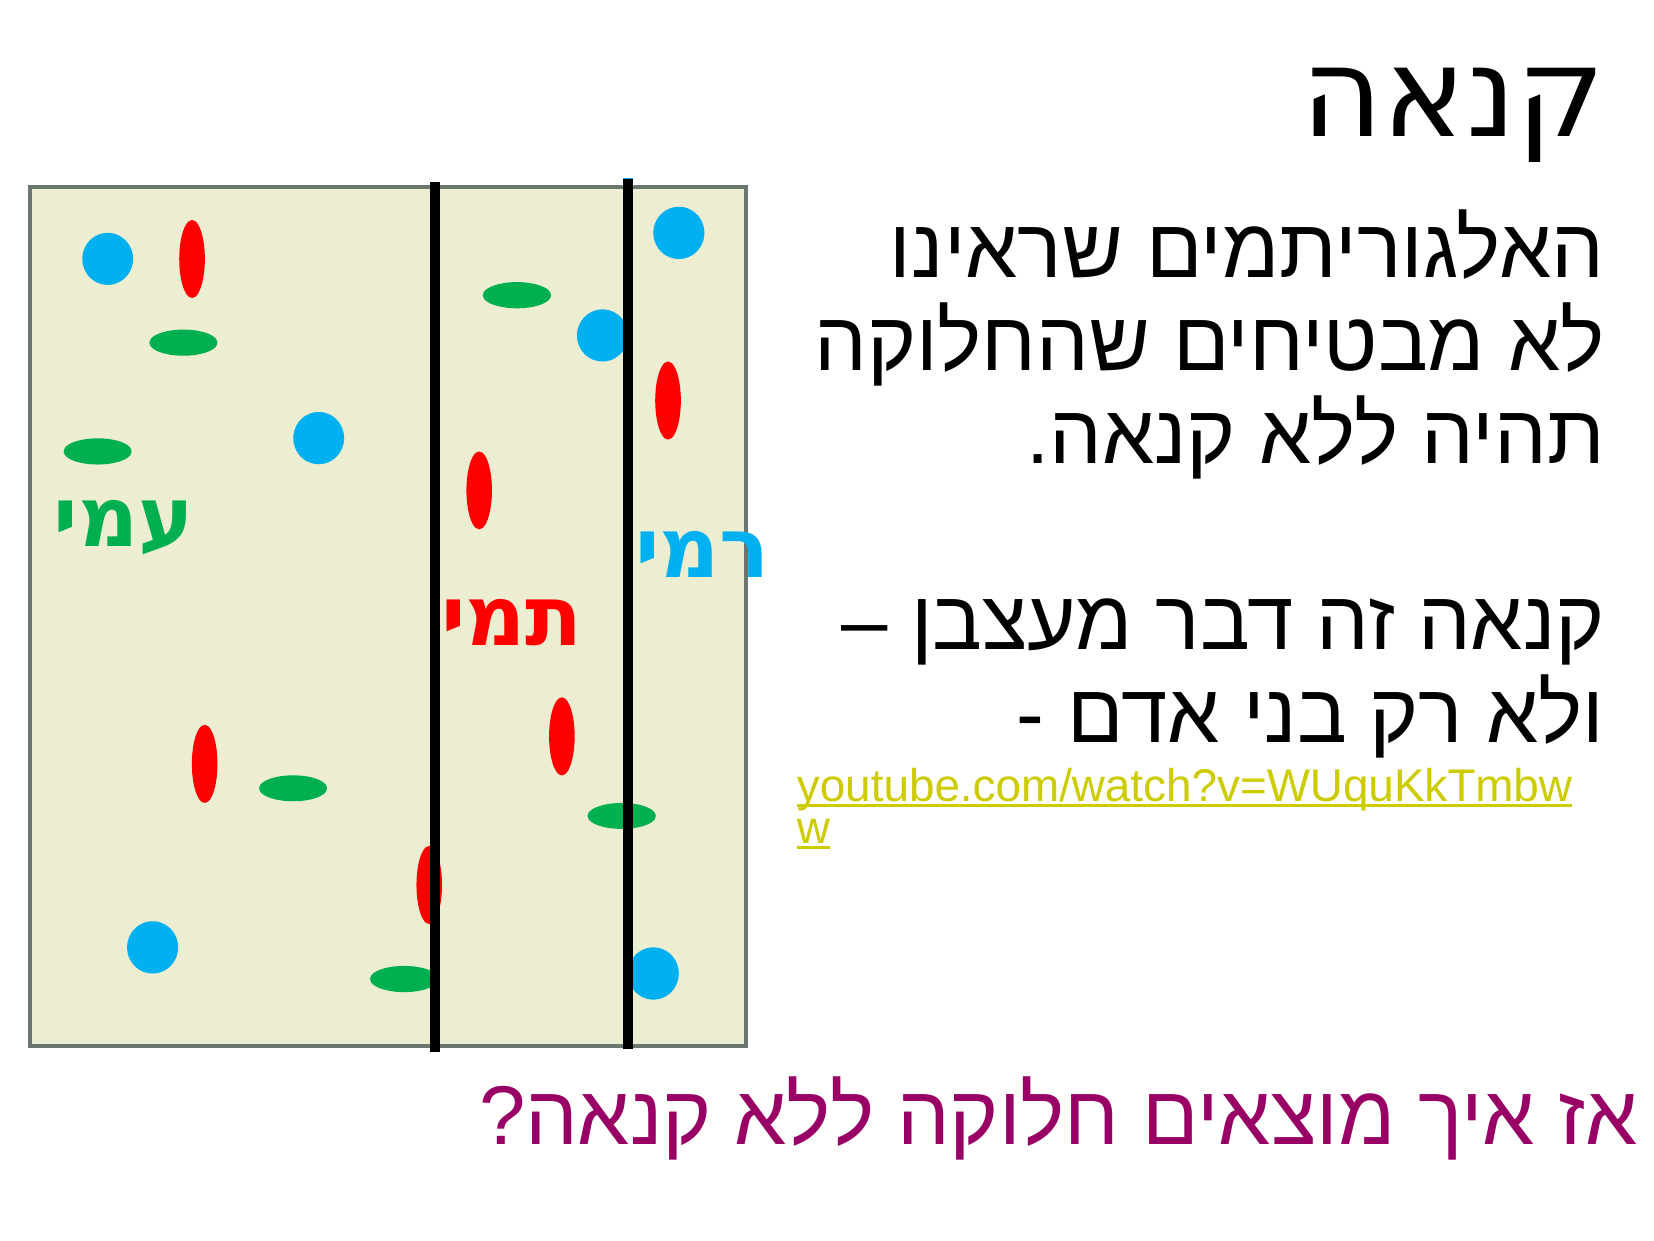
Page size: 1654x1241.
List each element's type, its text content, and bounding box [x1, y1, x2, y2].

text_box אז איך מוצאים חלוקה ללא קנאה? [315, 1061, 1654, 1186]
text_box [29, 187, 430, 1047]
text_box תמי [440, 563, 598, 672]
text_box [633, 187, 747, 495]
text_box האלגוריתמים שראינו לא מבטיחים שהחלוקה תהיה ללא קנאה. קנאה זה דבר מעצבן – ולא רק בני אדם - youtube.com/watch?v=WUquKkTmbww [795, 195, 1621, 991]
title קנאה [30, 7, 1654, 166]
text_box עמי [38, 464, 209, 573]
text_box תמי [426, 563, 430, 672]
text_box [633, 605, 747, 1047]
text_box [440, 187, 623, 1047]
text_box רמי [620, 495, 785, 605]
